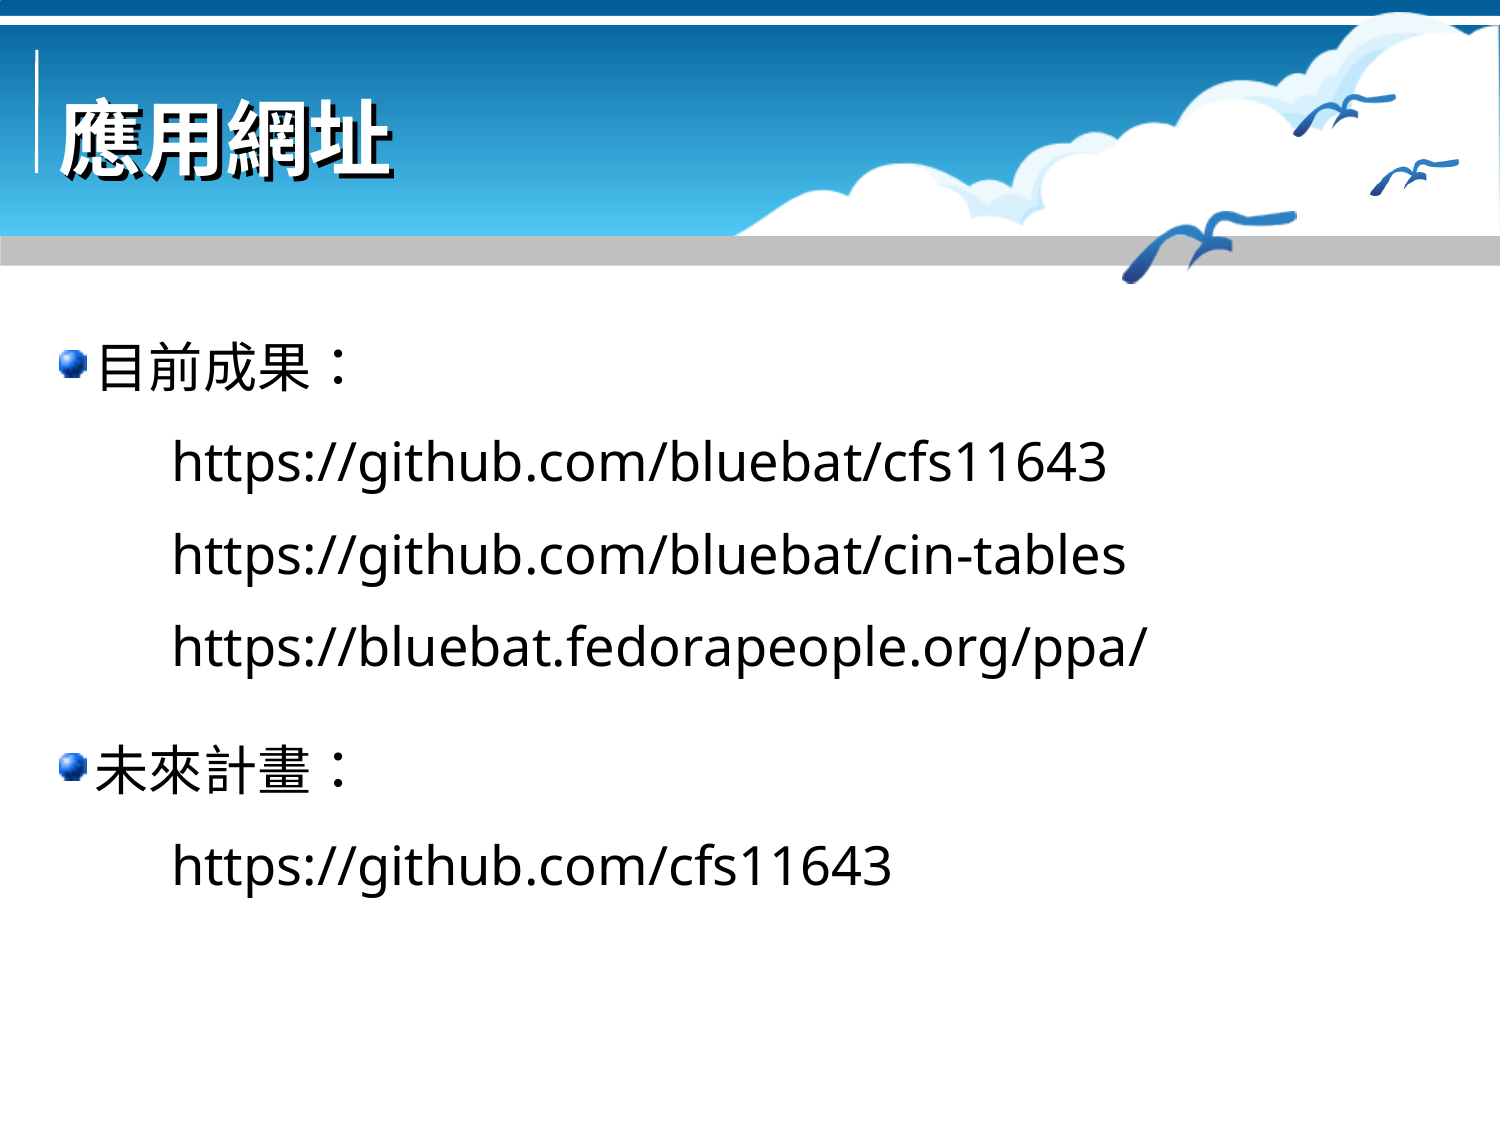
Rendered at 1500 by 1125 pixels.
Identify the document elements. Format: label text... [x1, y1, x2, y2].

title 應用網址 [59, 86, 1465, 186]
picture [730, 12, 1500, 284]
list 目前成果： https://github.com/bluebat/cfs11643 https://github.com/bluebat/cin-tables https://bluebat.fedorapeople.org/ppa/ 未來計畫： https://github.com/cfs11643 [59, 324, 1447, 1105]
